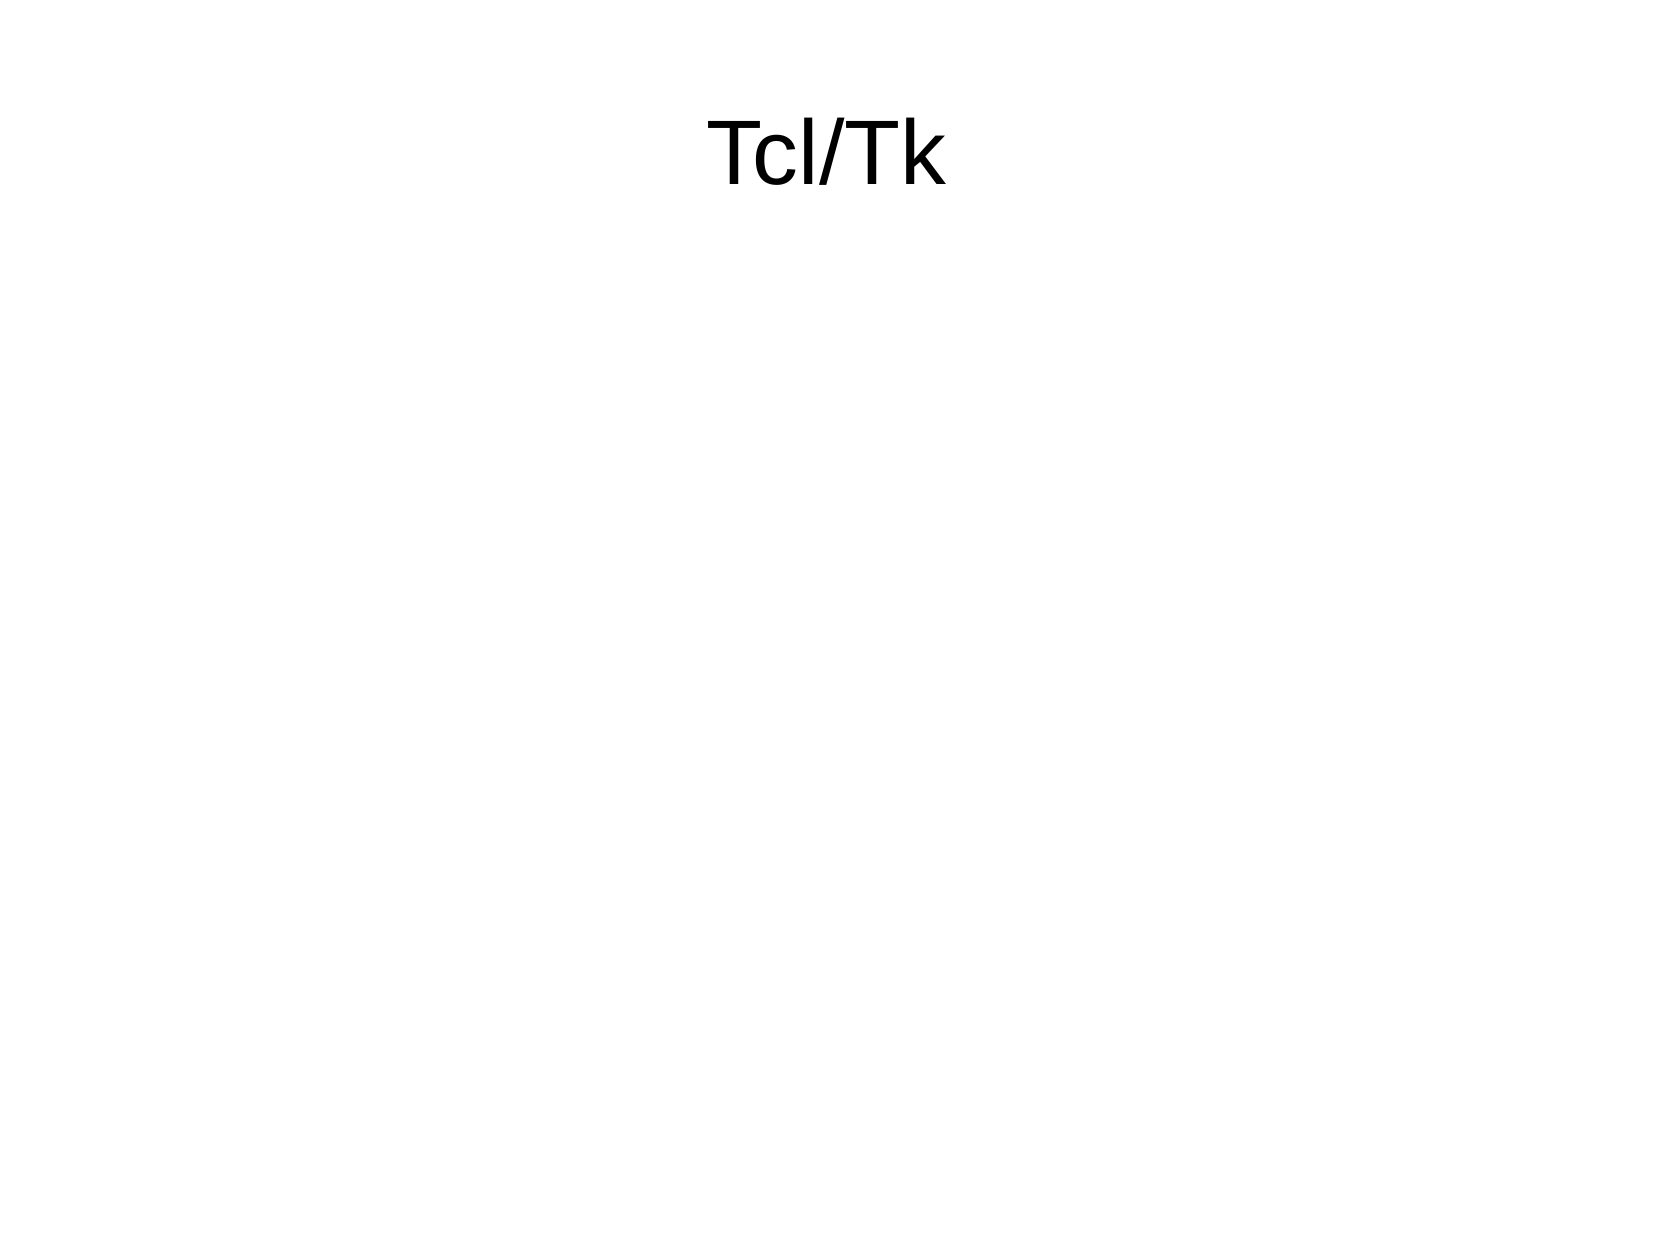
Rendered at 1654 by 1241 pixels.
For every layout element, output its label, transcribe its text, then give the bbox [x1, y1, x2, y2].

title Tcl/Tk [82, 49, 1571, 257]
